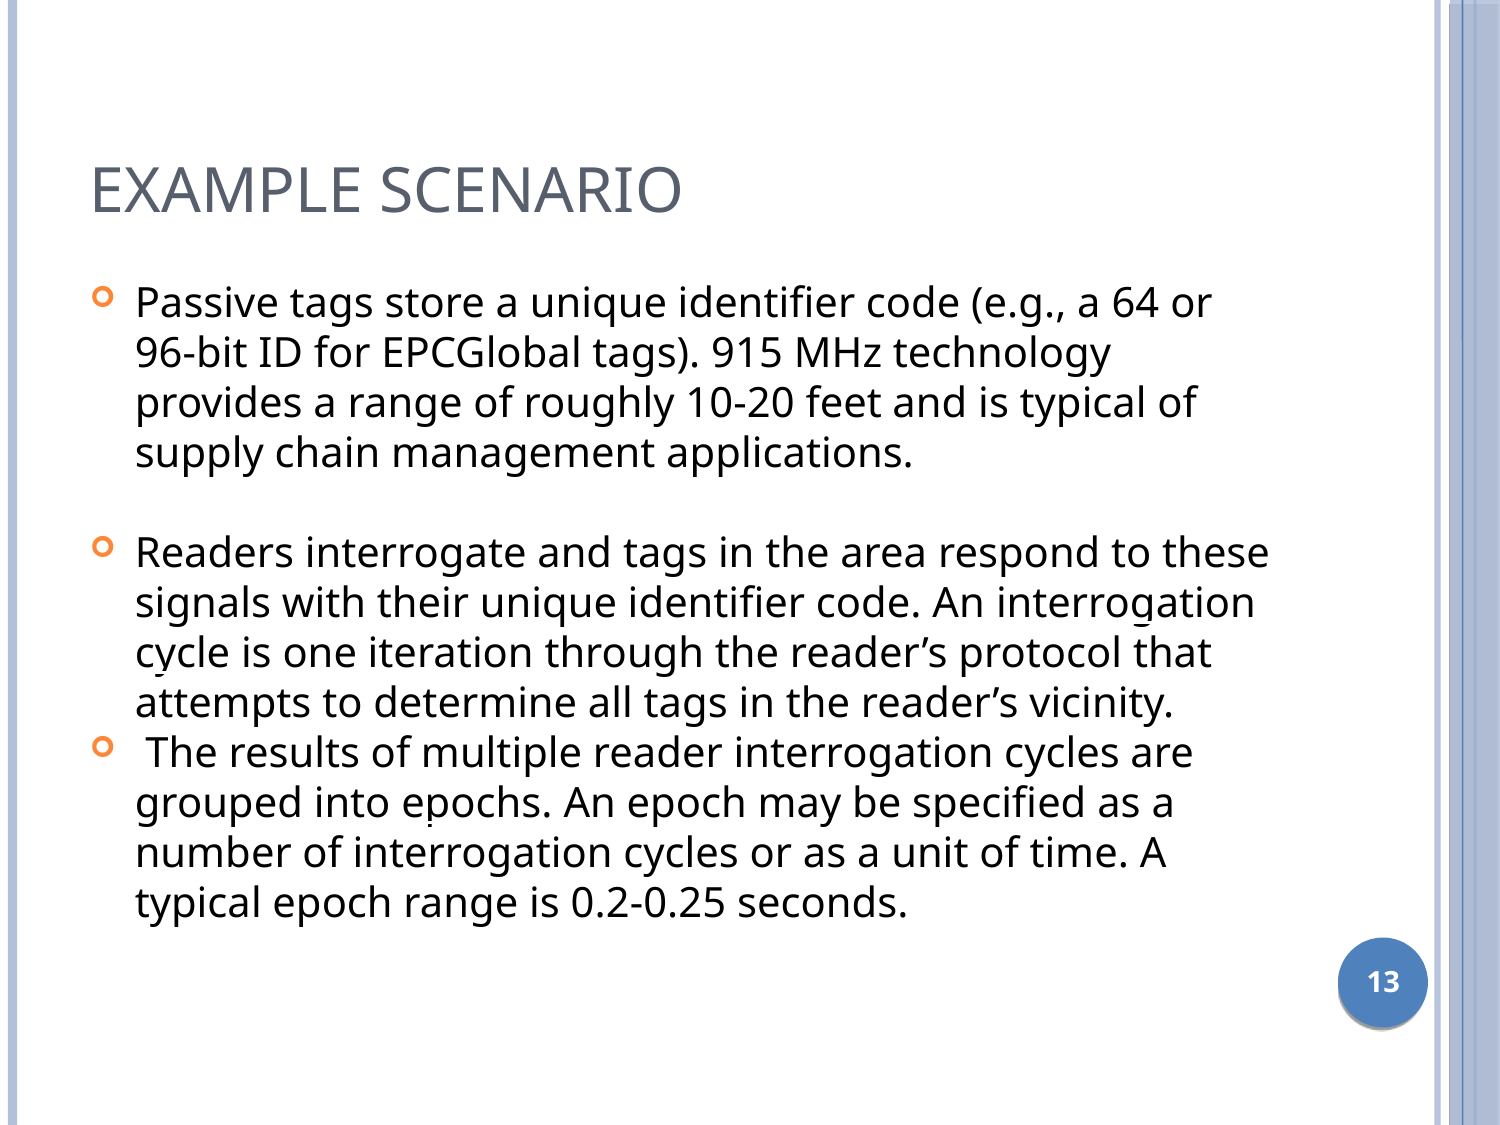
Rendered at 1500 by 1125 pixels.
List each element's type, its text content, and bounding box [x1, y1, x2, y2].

text_box <number> [1333, 940, 1434, 1027]
text_box Passive tags store a unique identifier code (e.g., a 64 or 96-bit ID for EPCGlobal tags). 915 MHz technology provides a range of roughly 10-20 feet and is typical of supply chain management applications. Readers interrogate and tags in the area respond to these signals with their unique identifier code. An interrogation cycle is one iteration through the reader’s protocol that attempts to determine all tags in the reader’s vicinity. The results of multiple reader interrogation cycles are grouped into epochs. An epoch may be specified as a number of interrogation cycles or as a unit of time. A typical epoch range is 0.2-0.25 seconds. [74, 268, 1300, 1068]
text_box Example Scenario [74, 45, 1300, 233]
